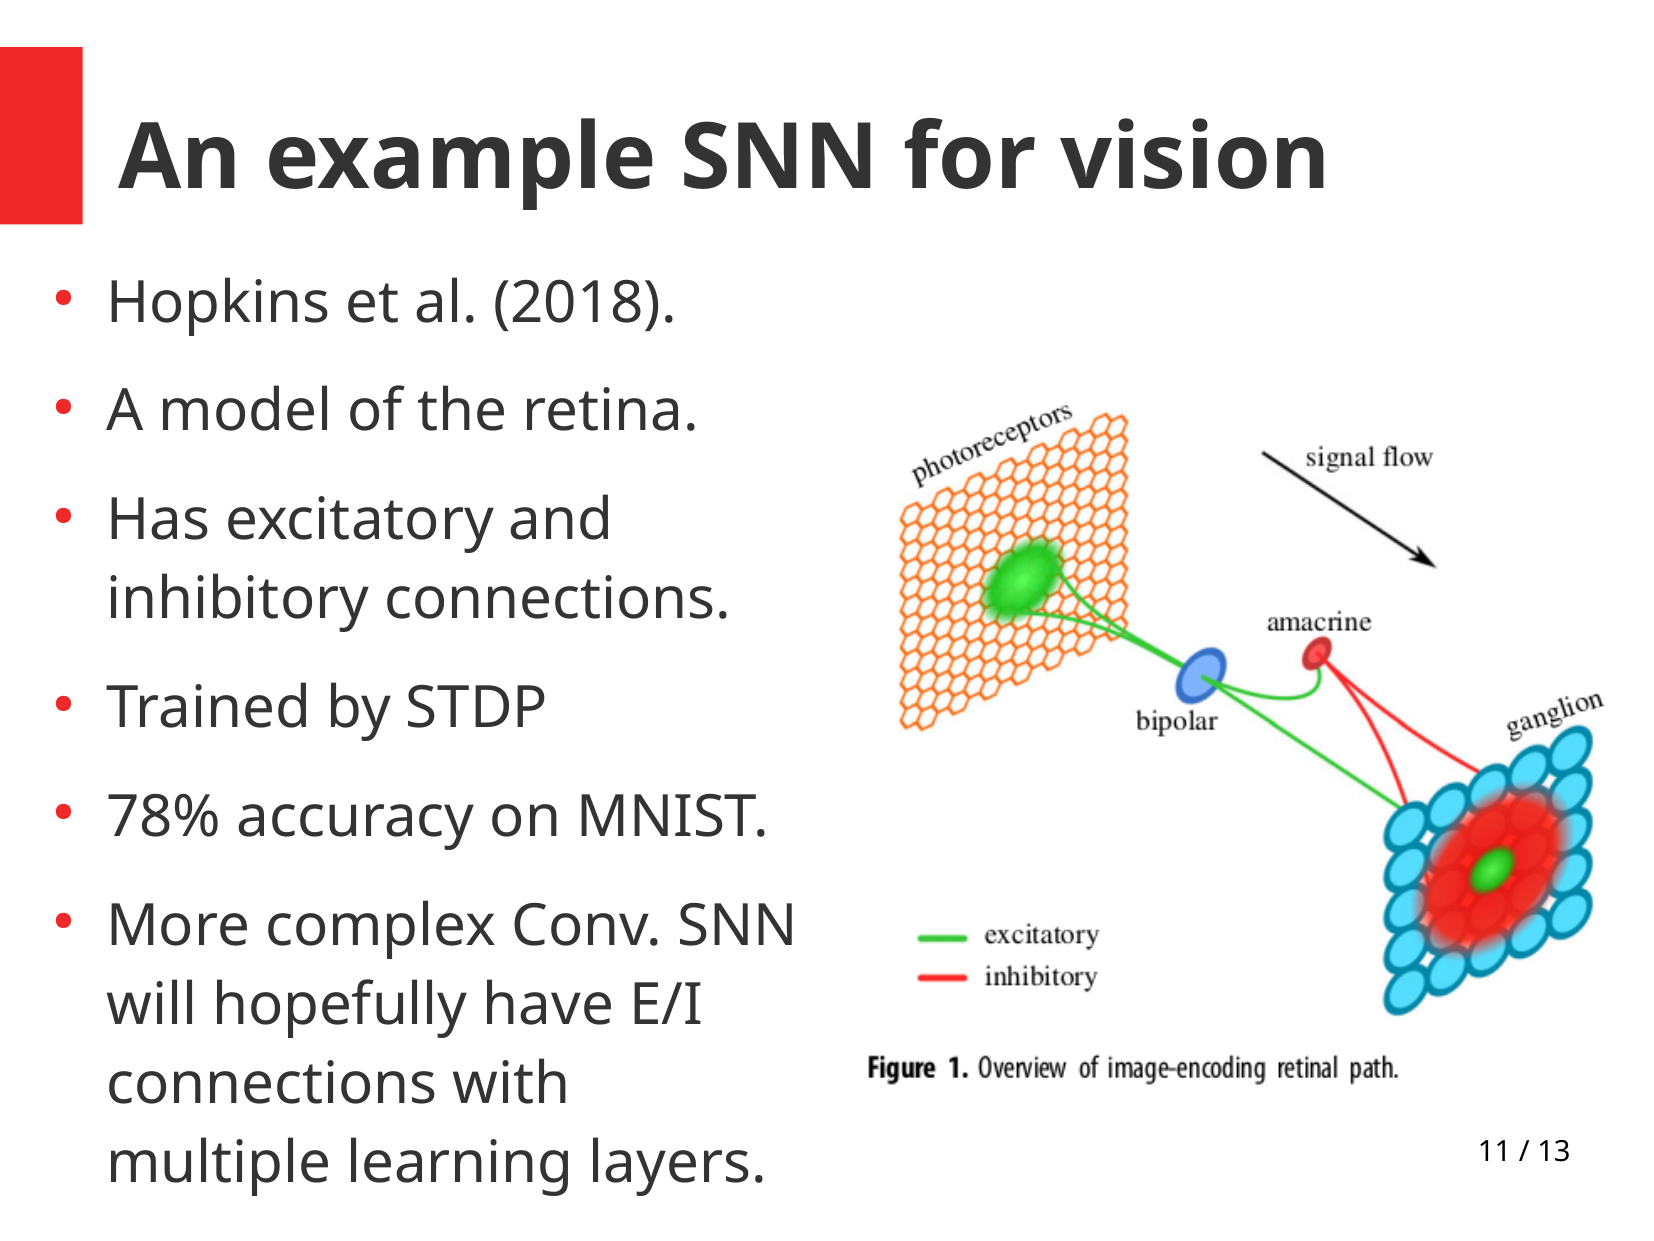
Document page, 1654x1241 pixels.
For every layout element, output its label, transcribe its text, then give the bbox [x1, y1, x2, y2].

list Hopkins et al. (2018). A model of the retina. Has excitatory and inhibitory connections. Trained by STDP 78% accuracy on MNIST. More complex Conv. SNN will hopefully have E/I connections with multiple learning layers. [35, 259, 810, 1074]
title An example SNN for vision [118, 49, 1571, 257]
picture [844, 399, 1630, 1115]
